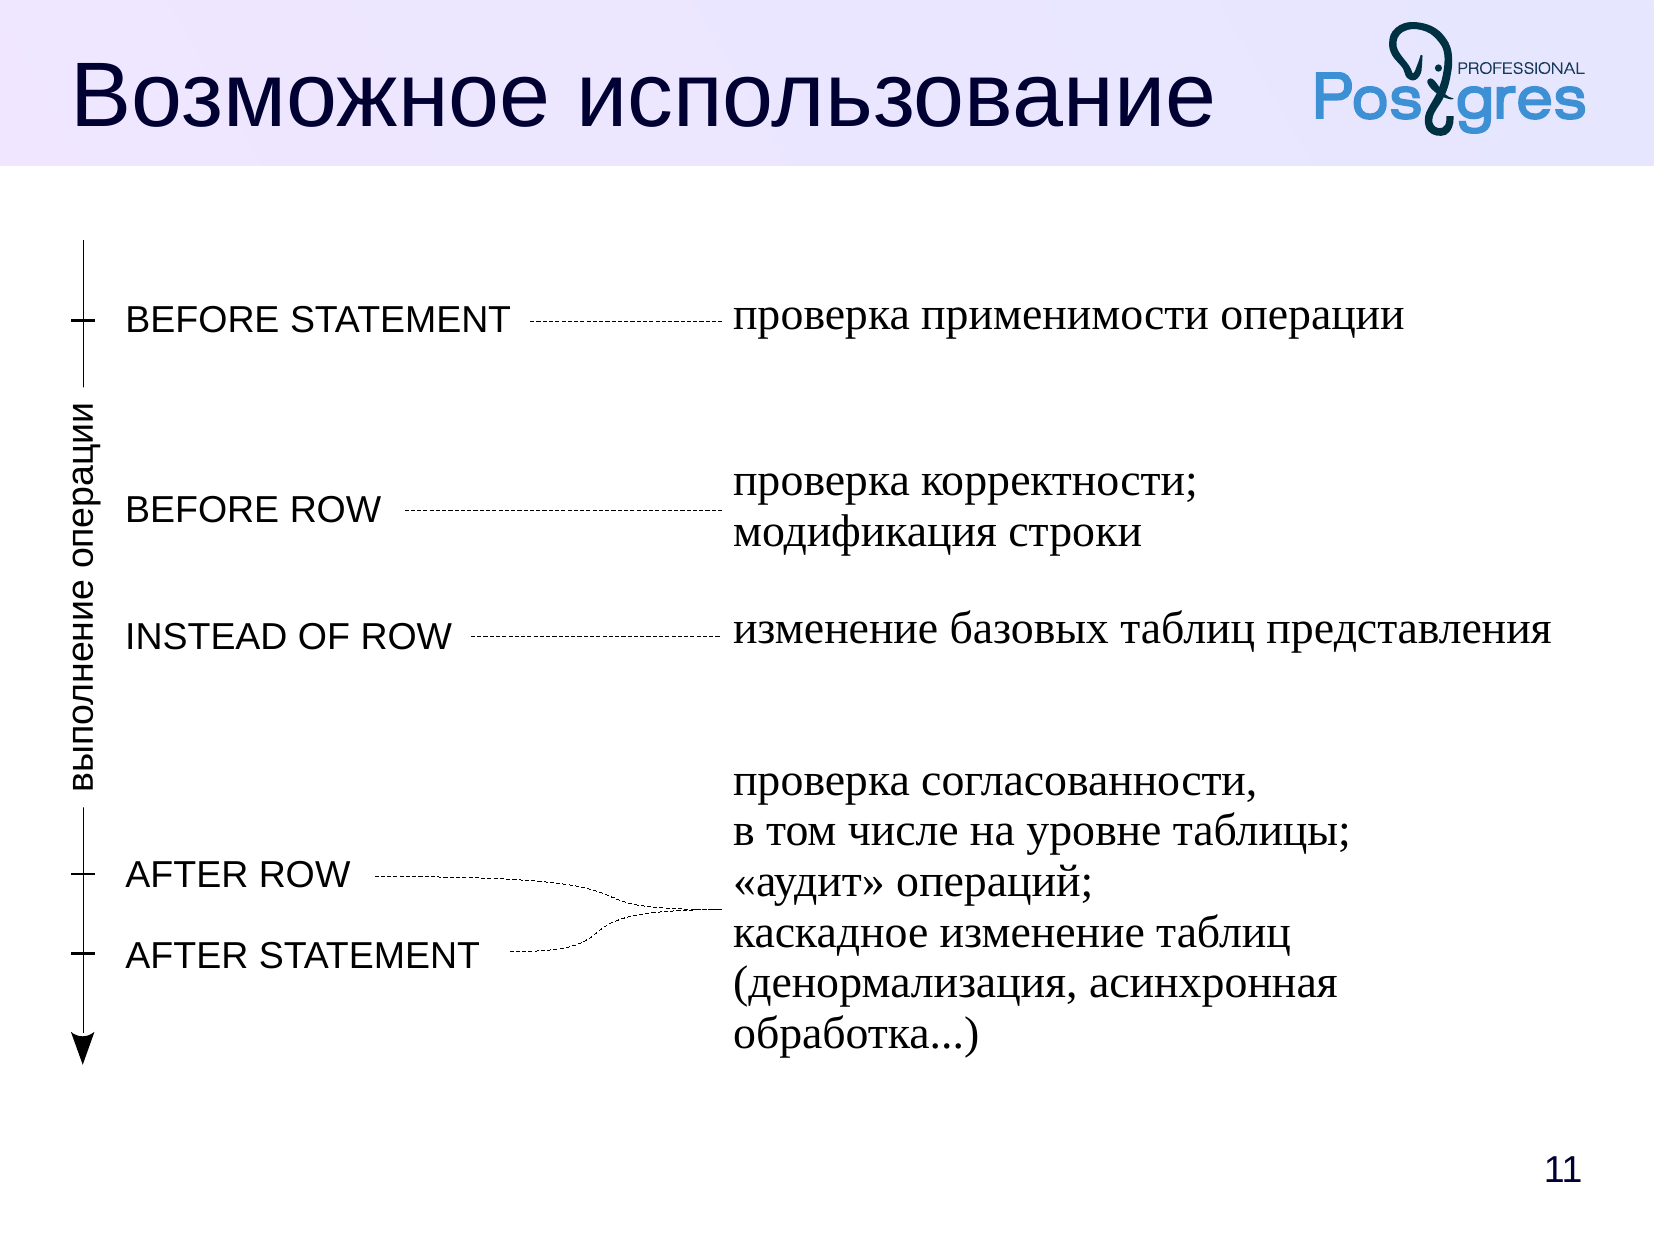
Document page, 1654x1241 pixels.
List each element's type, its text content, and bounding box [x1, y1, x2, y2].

text_box проверка корректности; модификация строки [721, 454, 1636, 566]
text_box выполнение операции [51, 387, 151, 808]
text_box BEFORE STATEMENT [110, 291, 531, 352]
text_box изменение базовых таблиц представления [721, 603, 1576, 669]
text_box проверка применимости операции [721, 288, 1636, 355]
text_box AFTER STATEMENT [110, 927, 531, 988]
text_box AFTER ROW [110, 846, 531, 907]
text_box проверка согласованности, в том числе на уровне таблицы; «аудит» операций; каскадное изменение таблиц (денормализация, асинхронная обработка...) [721, 754, 1561, 1066]
text_box INSTEAD OF ROW [110, 607, 472, 665]
text_box BEFORE ROW [110, 481, 406, 539]
title Возможное использование [70, 43, 1241, 147]
